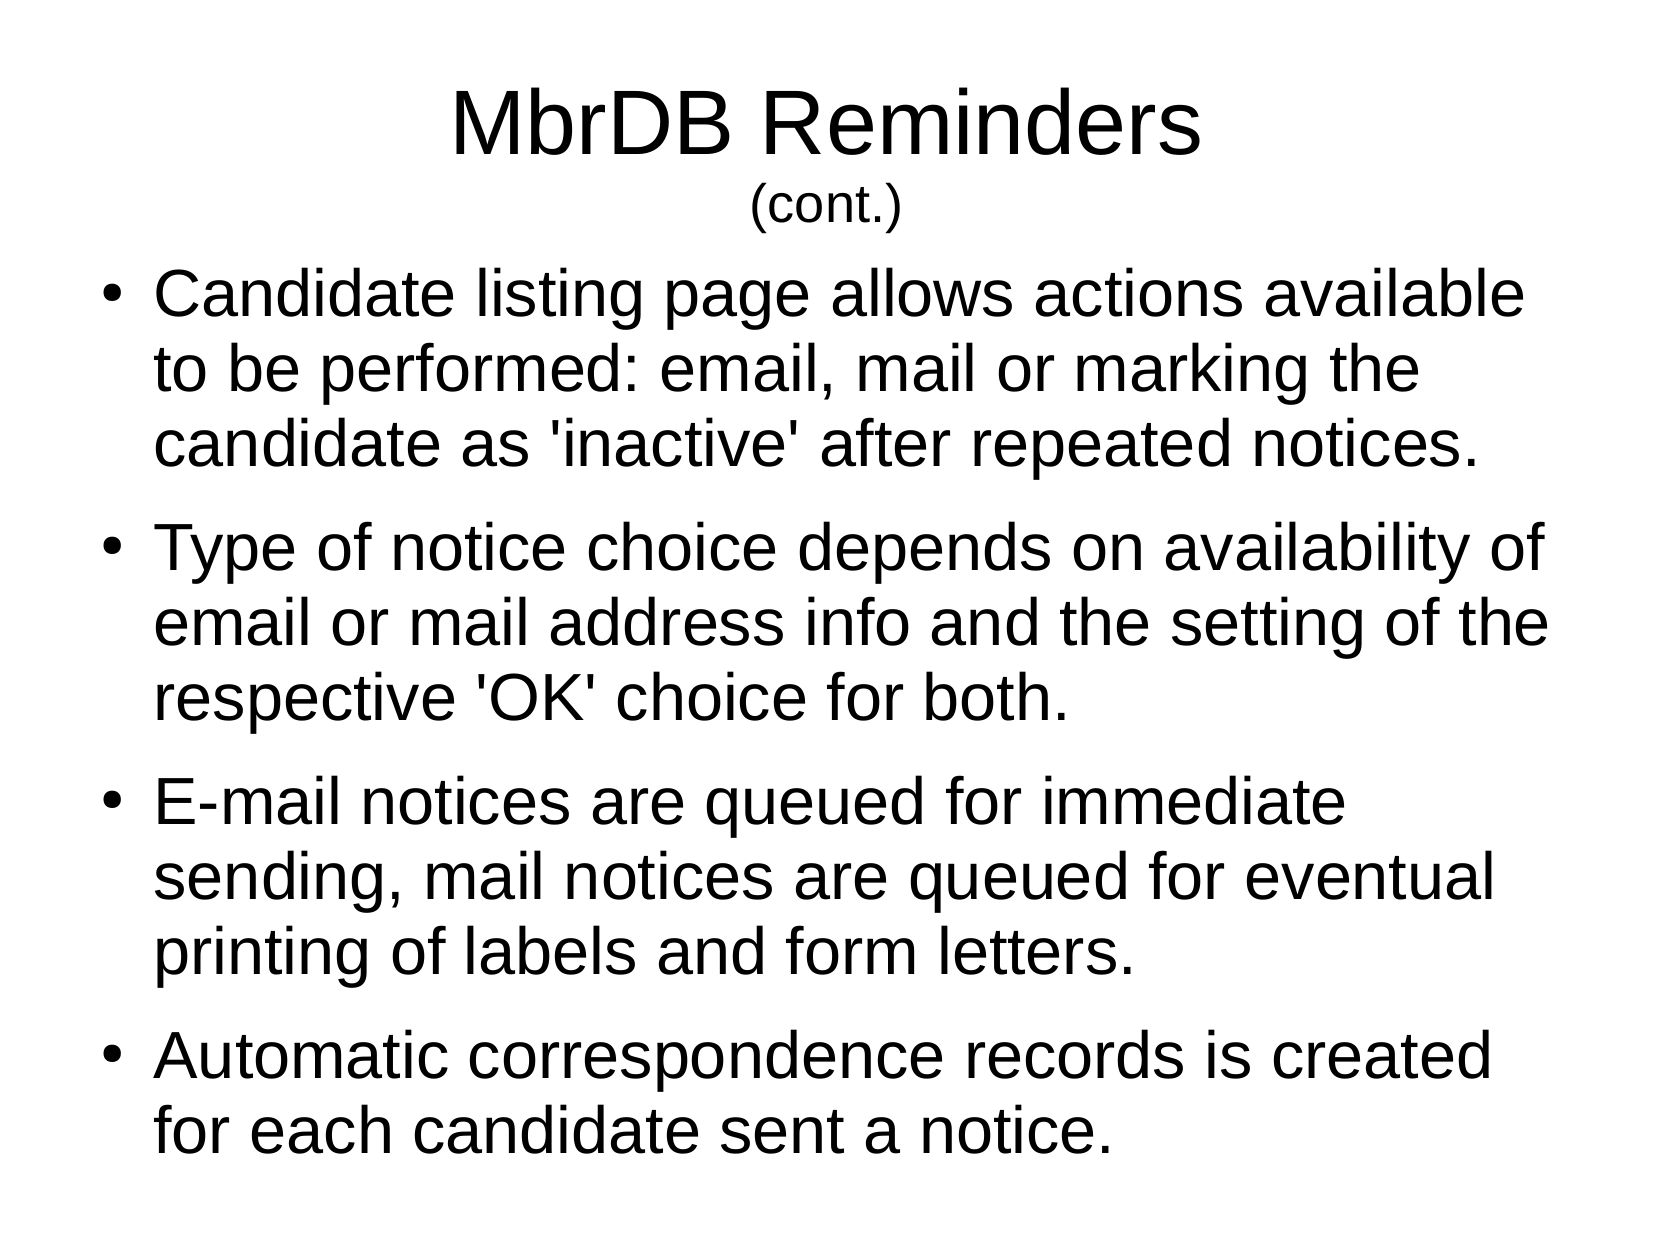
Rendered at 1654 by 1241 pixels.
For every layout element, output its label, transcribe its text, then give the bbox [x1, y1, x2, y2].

title MbrDB Reminders (cont.) [82, 49, 1571, 256]
list Candidate listing page allows actions available to be performed: email, mail or marking the candidate as 'inactive' after repeated notices. Type of notice choice depends on availability of email or mail address info and the setting of the respective 'OK' choice for both. E-mail notices are queued for immediate sending, mail notices are queued for eventual printing of labels and form letters. Automatic correspondence records is created for each candidate sent a notice. [82, 256, 1571, 1182]
